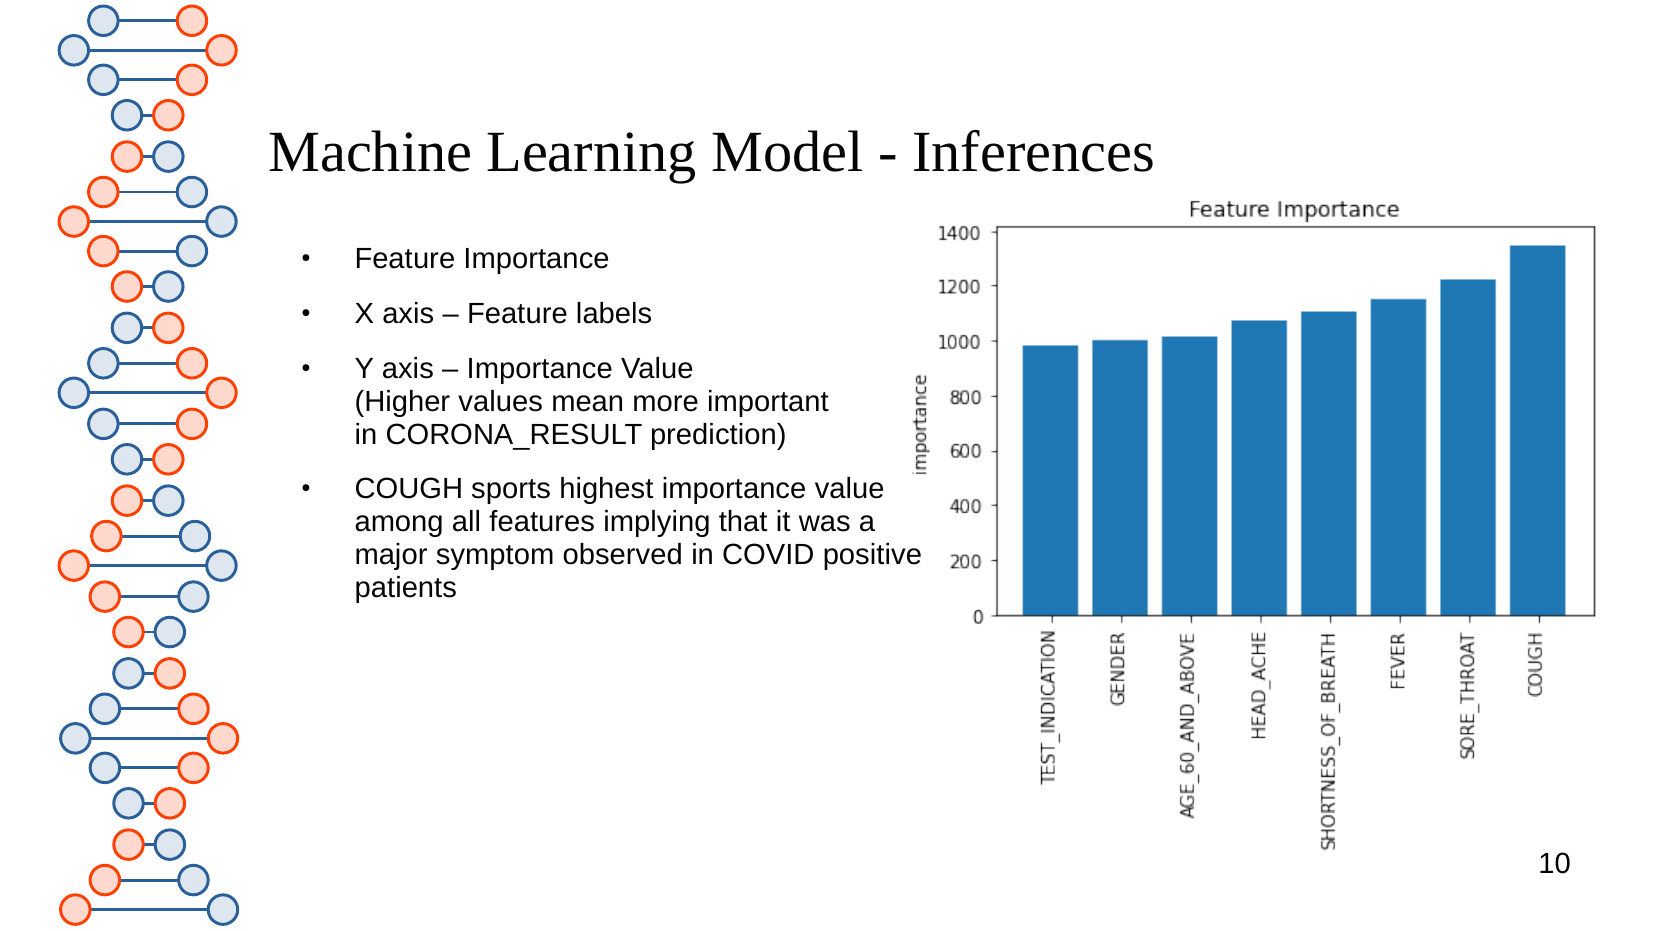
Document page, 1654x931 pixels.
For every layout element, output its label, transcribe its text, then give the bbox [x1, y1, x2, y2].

picture [900, 187, 1605, 860]
title Machine Learning Model - Inferences [225, 75, 1554, 229]
list Feature Importance X axis – Feature labels Y axis – Importance Value (Higher values mean more important in CORONA_RESULT prediction) COUGH sports highest importance value among all features implying that it was a major symptom observed in COVID positive patients [283, 187, 900, 727]
